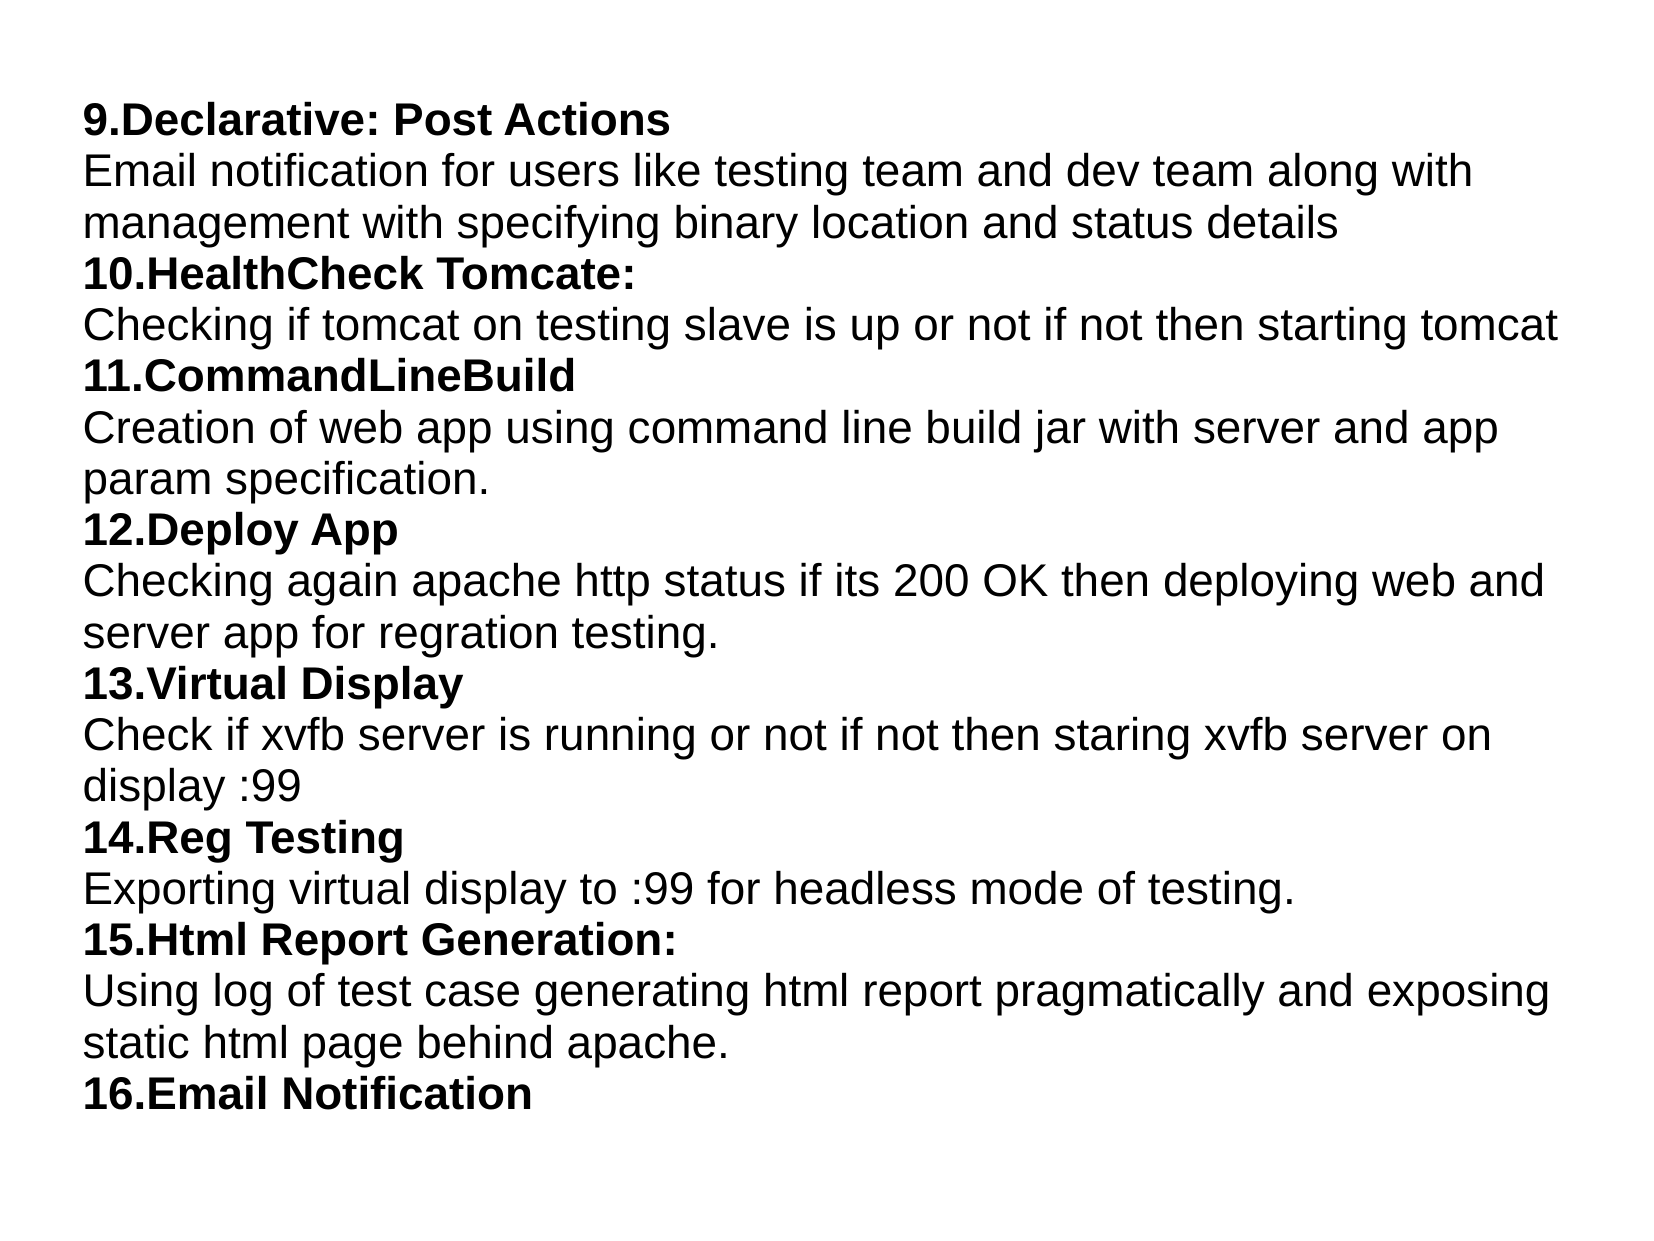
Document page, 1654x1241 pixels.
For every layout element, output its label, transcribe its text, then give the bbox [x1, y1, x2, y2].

subtitle 9.Declarative: Post Actions Email notification for users like testing team and dev team along with management with specifying binary location and status details 10.HealthCheck Tomcate: Checking if tomcat on testing slave is up or not if not then starting tomcat 11.CommandLineBuild Creation of web app using command line build jar with server and app param specification. 12.Deploy App Checking again apache http status if its 200 OK then deploying web and server app for regration testing. 13.Virtual Display Check if xvfb server is running or not if not then staring xvfb server on display :99 14.Reg Testing Exporting virtual display to :99 for headless mode of testing. 15.Html Report Generation: Using log of test case generating html report pragmatically and exposing static html page behind apache. 16.Email Notification [82, 42, 1571, 1222]
